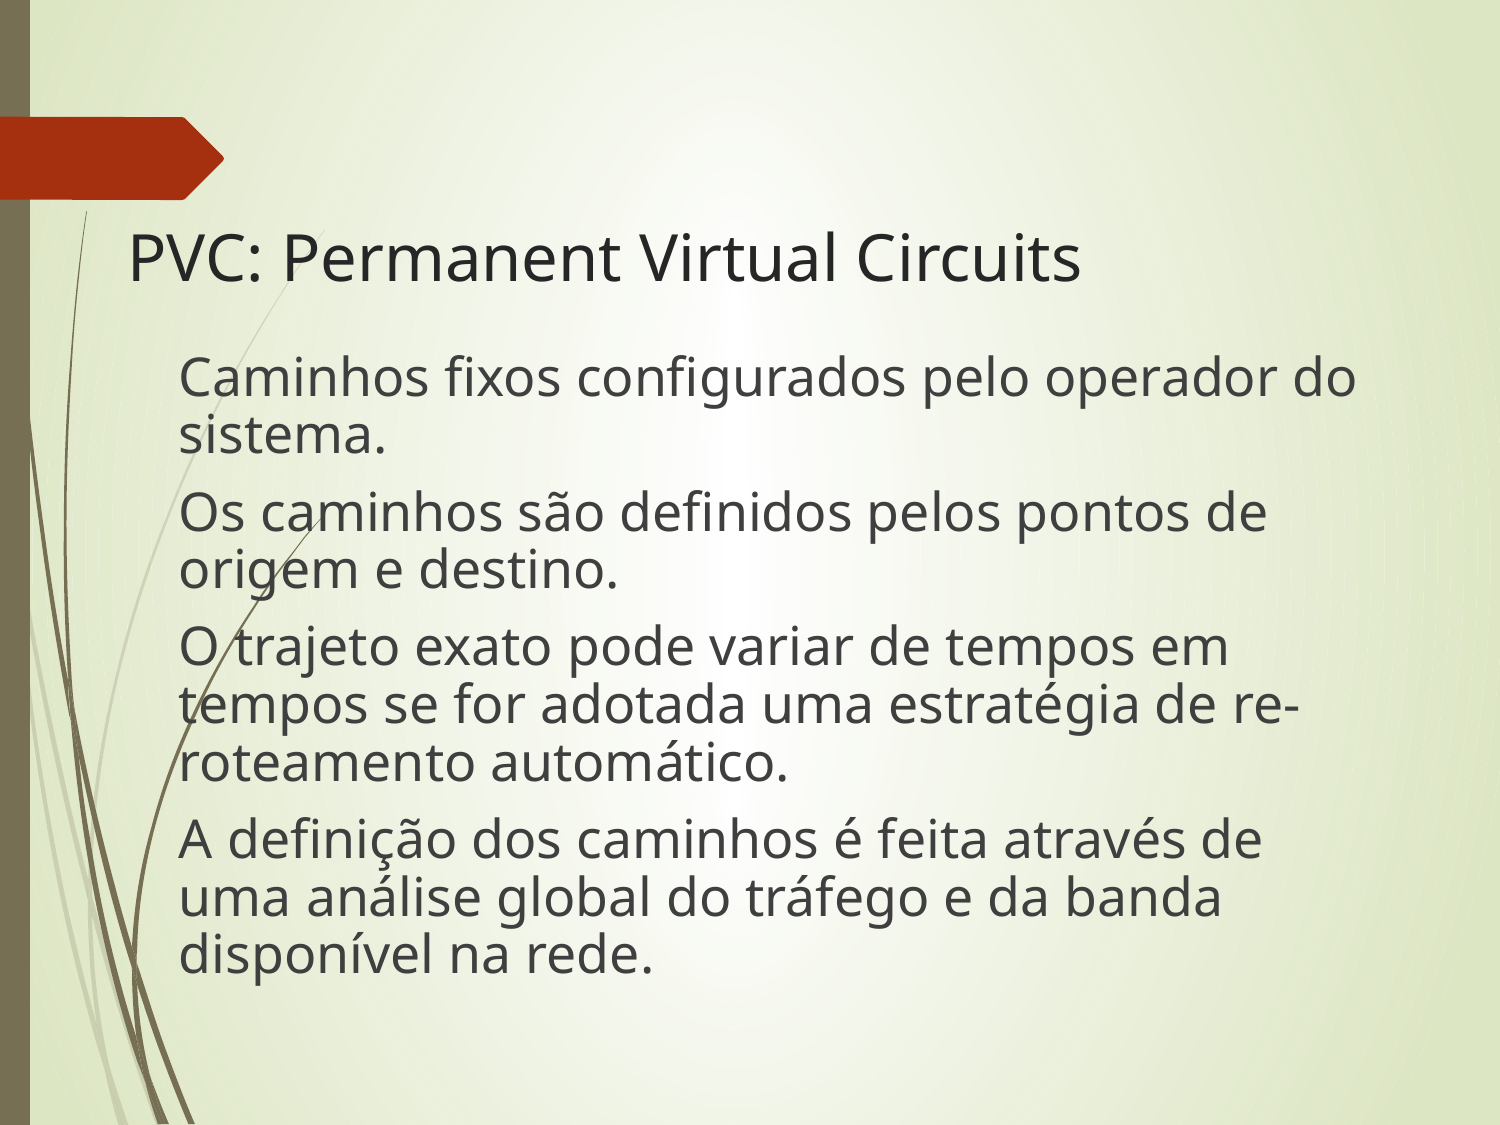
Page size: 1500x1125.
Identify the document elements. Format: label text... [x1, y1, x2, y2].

title PVC: Permanent Virtual Circuits [112, 208, 1387, 303]
list Caminhos fixos configurados pelo operador do sistema. Os caminhos são definidos pelos pontos de origem e destino. O trajeto exato pode variar de tempos em tempos se for adotada uma estratégia de re-roteamento automático. A definição dos caminhos é feita através de uma análise global do tráfego e da banda disponível na rede. [112, 342, 1387, 1000]
